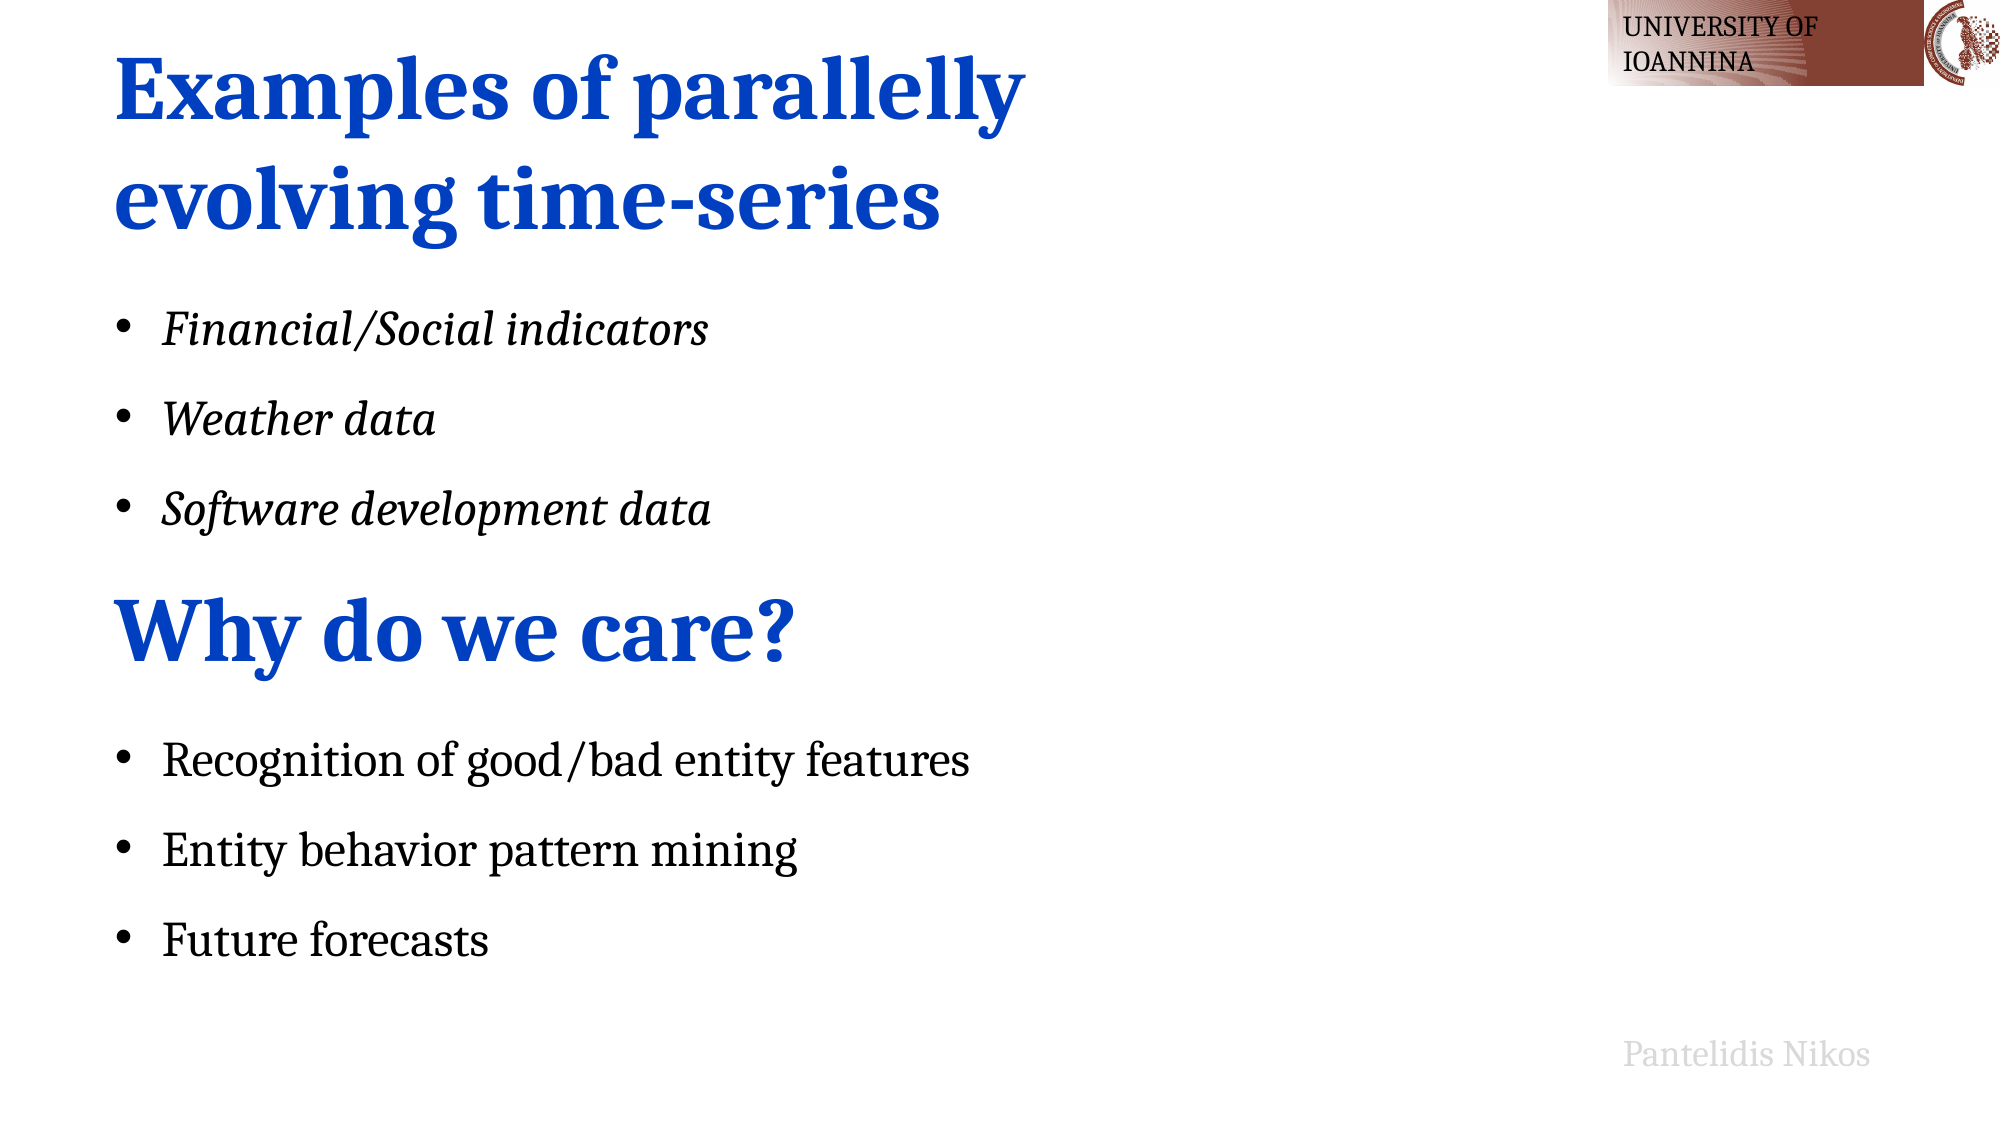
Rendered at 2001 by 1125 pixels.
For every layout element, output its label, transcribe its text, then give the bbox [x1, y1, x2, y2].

text_box Why do we care? [99, 562, 1406, 688]
text_box Financial/Social indicators Weather data Software development data [99, 258, 1000, 544]
text_box Recognition of good/bad entity features Entity behavior pattern mining Future forecasts [99, 688, 1579, 1022]
picture [1924, 0, 2001, 86]
text_box Examples of parallelly evolving time-series [99, 20, 1406, 259]
